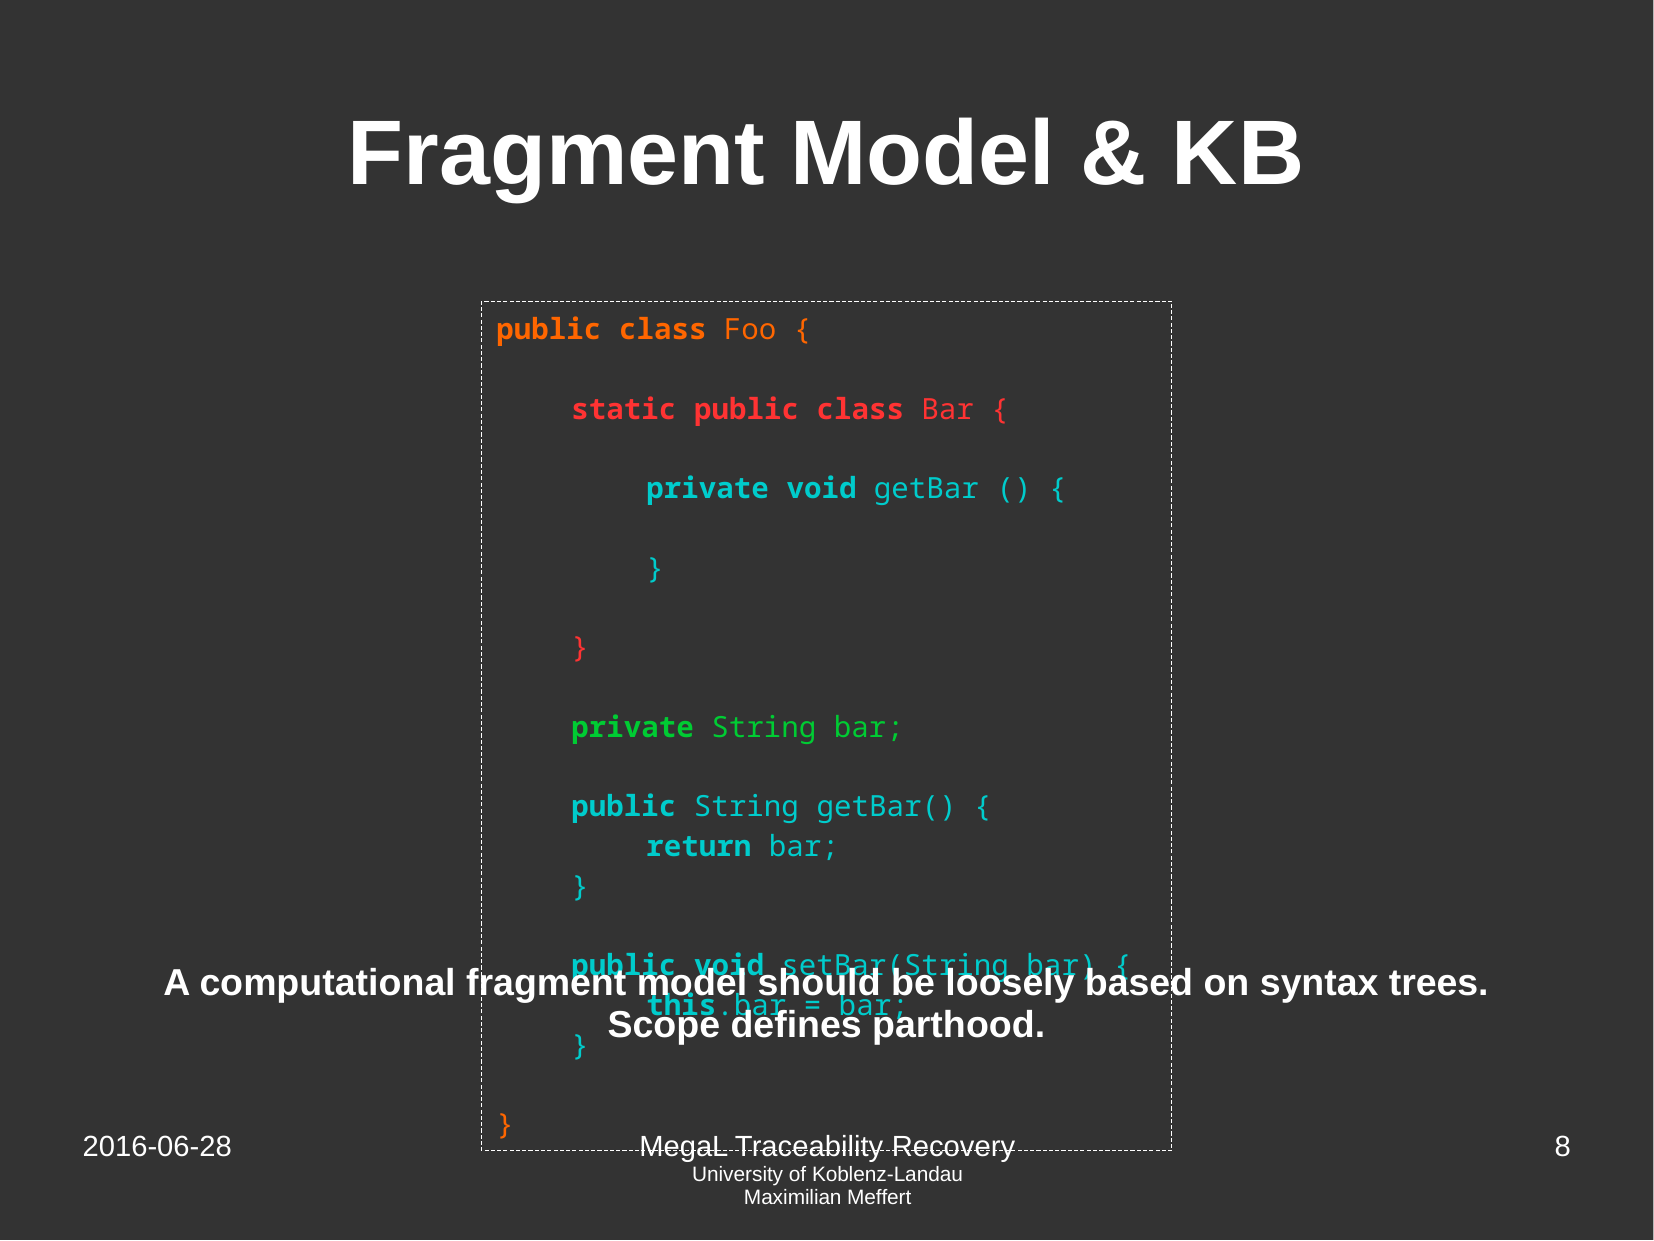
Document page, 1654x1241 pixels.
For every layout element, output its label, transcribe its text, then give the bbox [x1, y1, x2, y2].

title Fragment Model & KB [82, 49, 1571, 257]
text_box A computational fragment model should be loosely based on syntax trees. Scope defines parthood. [91, 954, 1562, 1096]
text_box public class Foo { static public class Bar { private void getBar () { } } private String bar; public String getBar() { return bar; } public void setBar(String bar) { this.bar = bar; } } [481, 301, 1172, 931]
